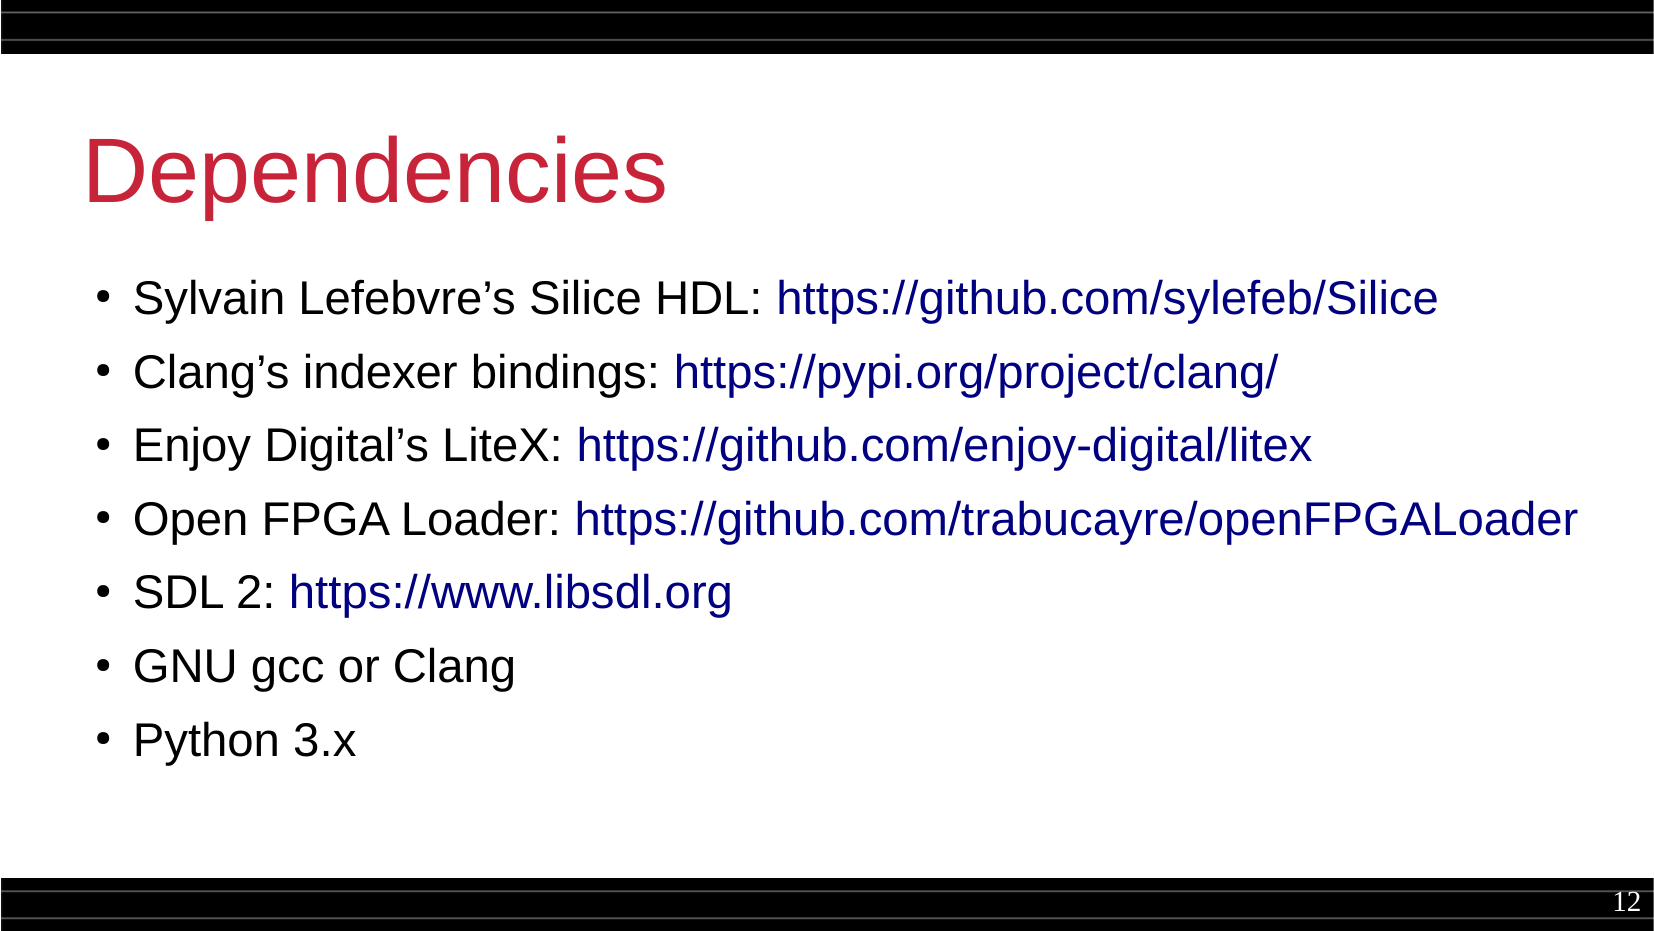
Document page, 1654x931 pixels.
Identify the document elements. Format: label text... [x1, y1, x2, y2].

picture [1, 0, 1654, 54]
title Dependencies [82, 92, 1571, 249]
picture [1, 878, 1654, 931]
list Sylvain Lefebvre’s Silice HDL: https://github.com/sylefeb/Silice Clang’s indexer bindings: https://pypi.org/project/clang/ Enjoy Digital’s LiteX: https://github.com/enjoy-digital/litex Open FPGA Loader: https://github.com/trabucayre/openFPGALoader SDL 2: https://www.libsdl.org GNU gcc or Clang Python 3.x [82, 271, 1595, 792]
